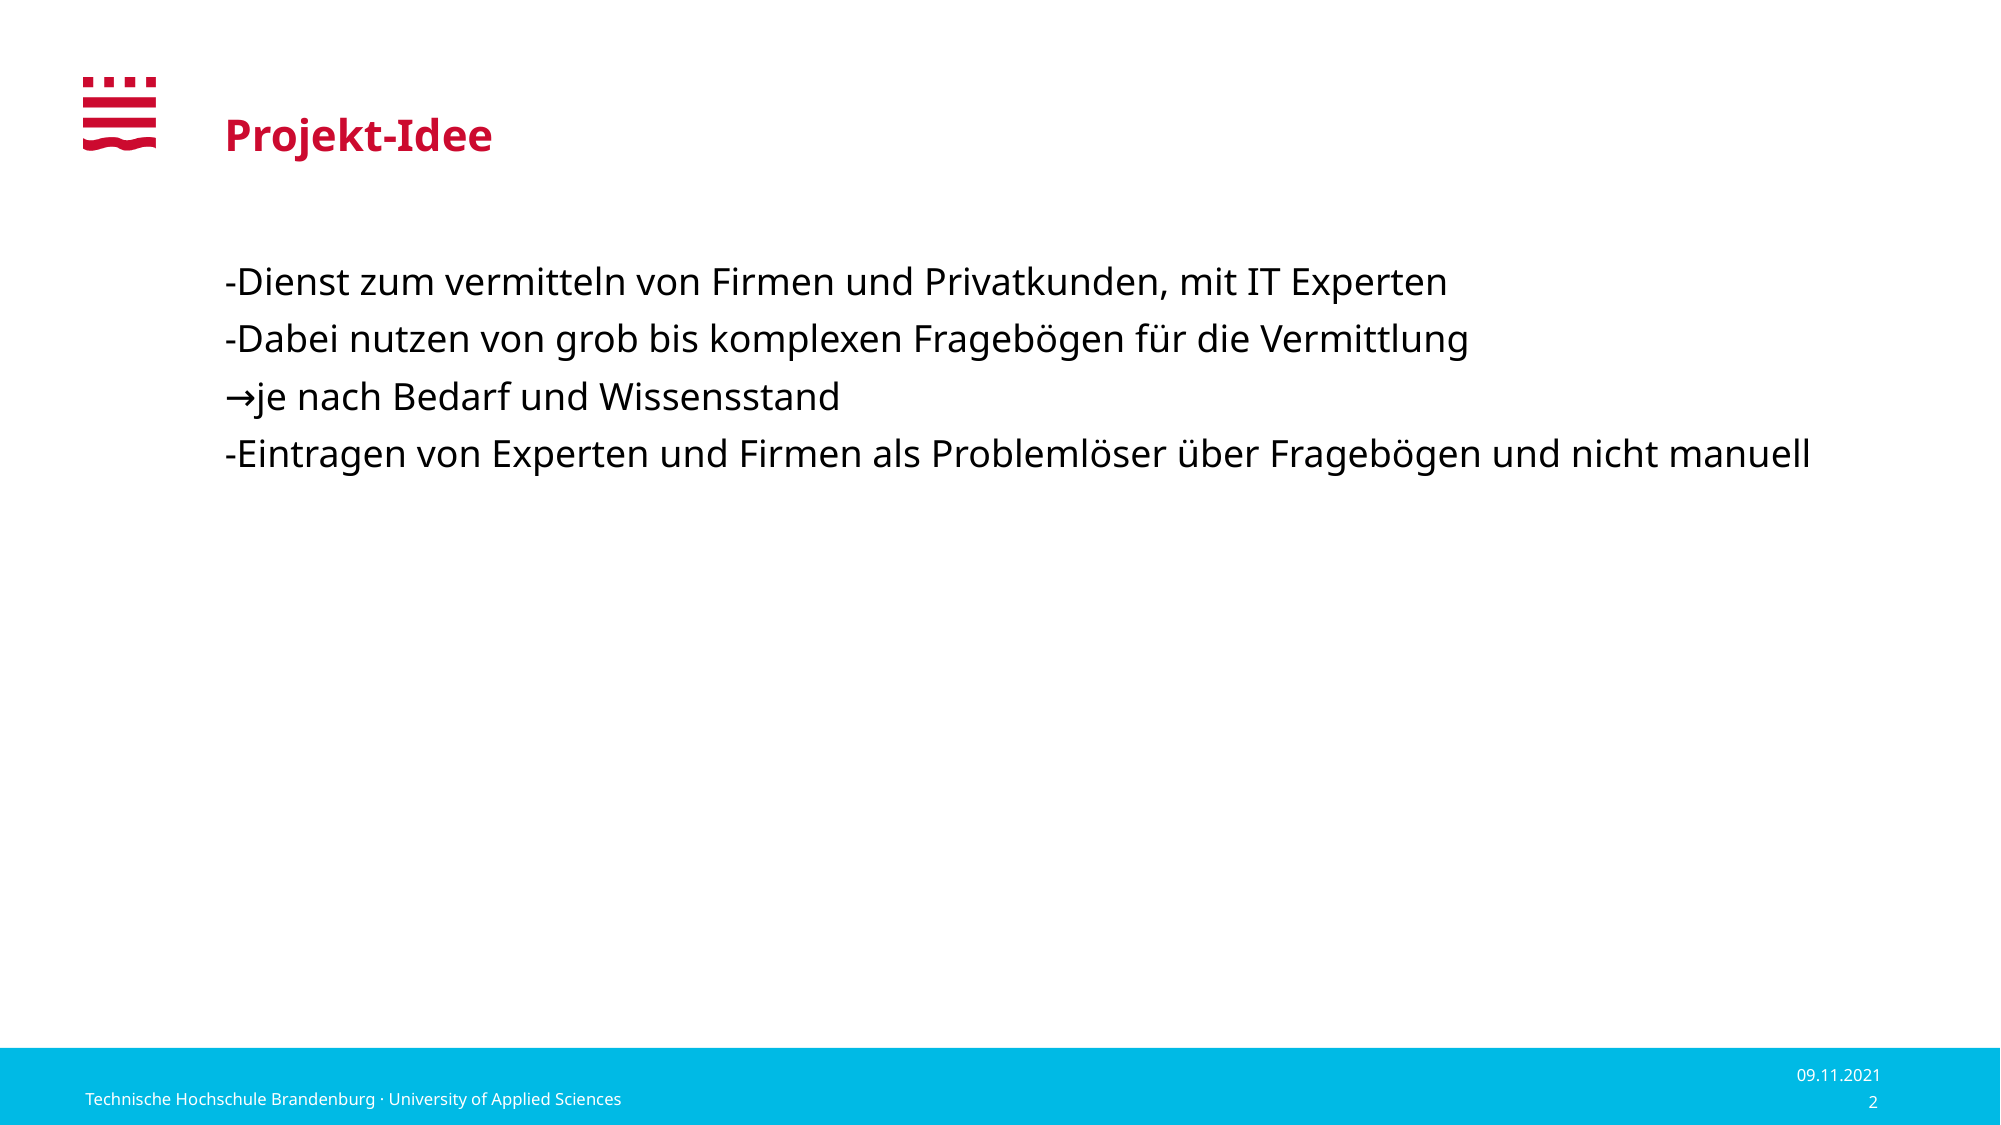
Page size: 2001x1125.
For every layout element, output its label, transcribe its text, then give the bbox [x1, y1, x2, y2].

title Projekt-Idee [209, 100, 1882, 213]
picture [34, 28, 380, 199]
slide_number 09.11.2021 [1652, 1057, 1897, 1118]
list -Dienst zum vermitteln von Firmen und Privatkunden, mit IT Experten -Dabei nutzen von grob bis komplexen Fragebögen für die Vermittlung →je nach Bedarf und Wissensstand -Eintragen von Experten und Firmen als Problemlöser über Fragebögen und nicht manuell [209, 245, 1882, 947]
